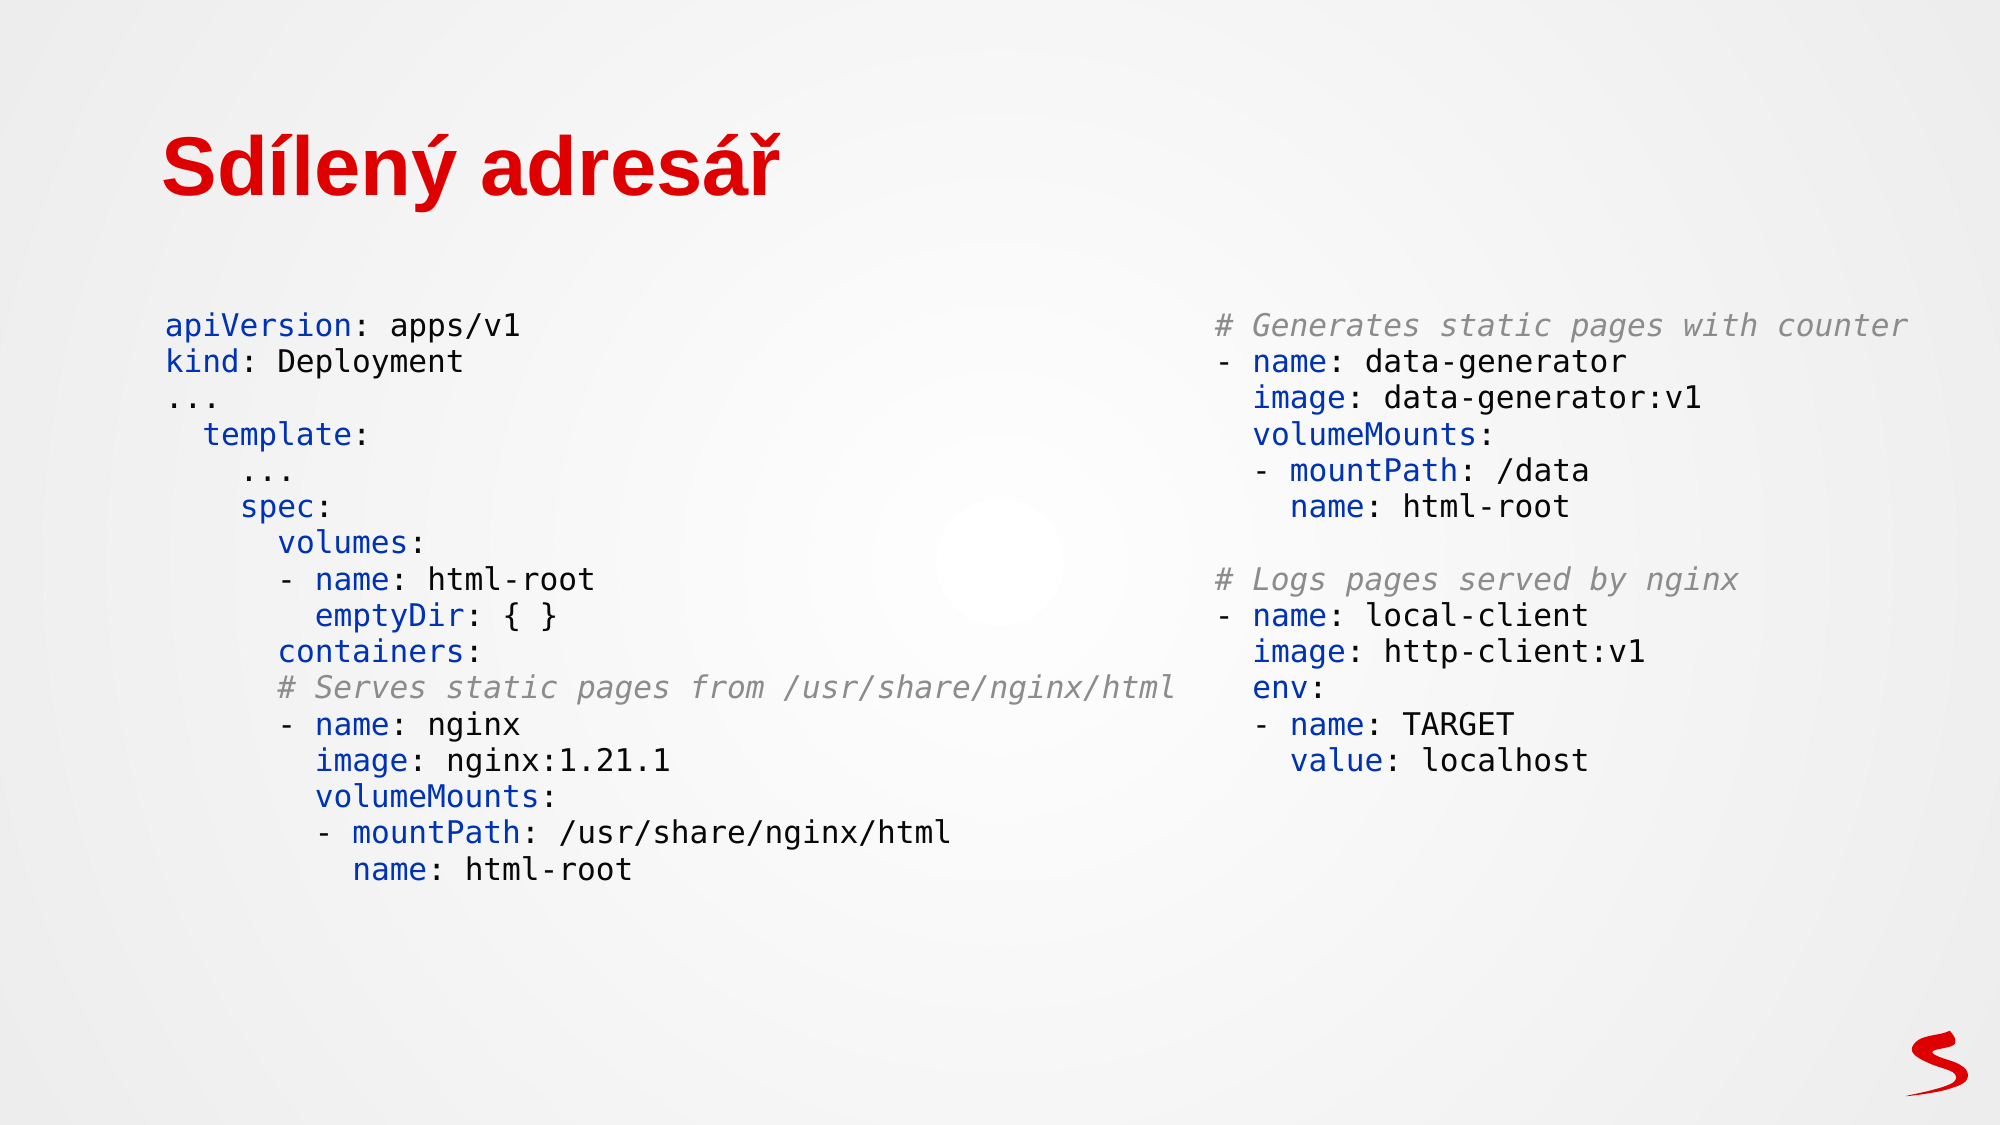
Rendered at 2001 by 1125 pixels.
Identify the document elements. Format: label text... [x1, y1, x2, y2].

text_box # Generates static pages with counter - name: data-generator image: data-generator:v1 volumeMounts: - mountPath: /data name: html-root # Logs pages served by nginx - name: local-client image: http-client:v1 env: - name: TARGET value: localhost [1087, 299, 1951, 1041]
text_box Sdílený adresář [146, 112, 1816, 229]
text_box apiVersion: apps/v1 kind: Deployment ... template: ... spec: volumes: - name: html-root emptyDir: { } containers: # Serves static pages from /usr/share/nginx/html - name: nginx image: nginx:1.21.1 volumeMounts: - mountPath: /usr/share/nginx/html name: html-root [149, 299, 1087, 1041]
